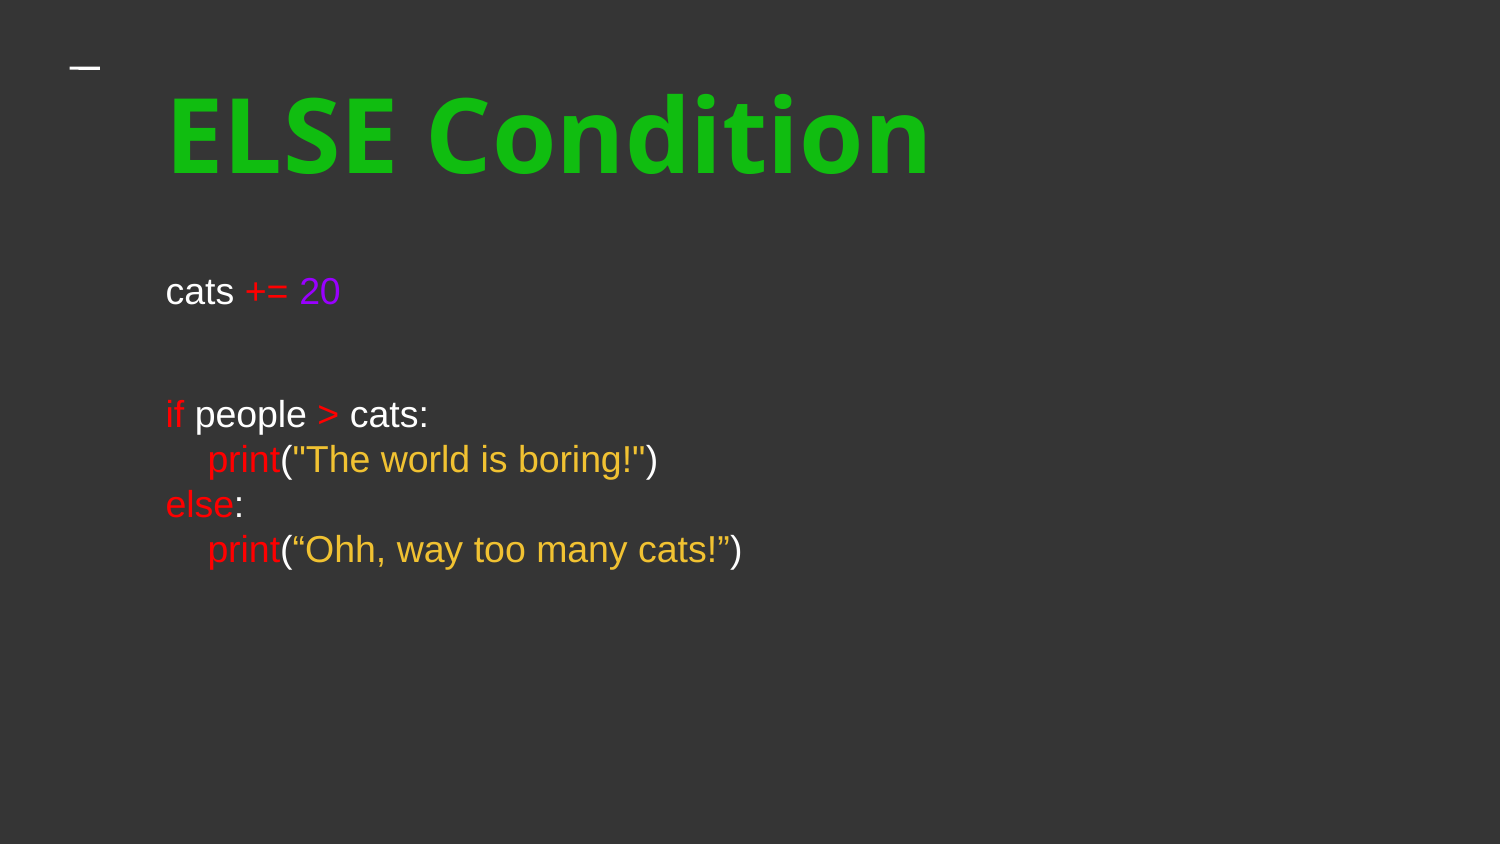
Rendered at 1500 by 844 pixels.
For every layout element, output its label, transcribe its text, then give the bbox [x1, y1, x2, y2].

title ELSE Condition [150, 54, 1339, 227]
text_box if people > cats: print("The world is boring!") else: print(“Ohh, way too many cats!”) [150, 375, 1289, 605]
text_box cats += 20 [150, 251, 1289, 369]
